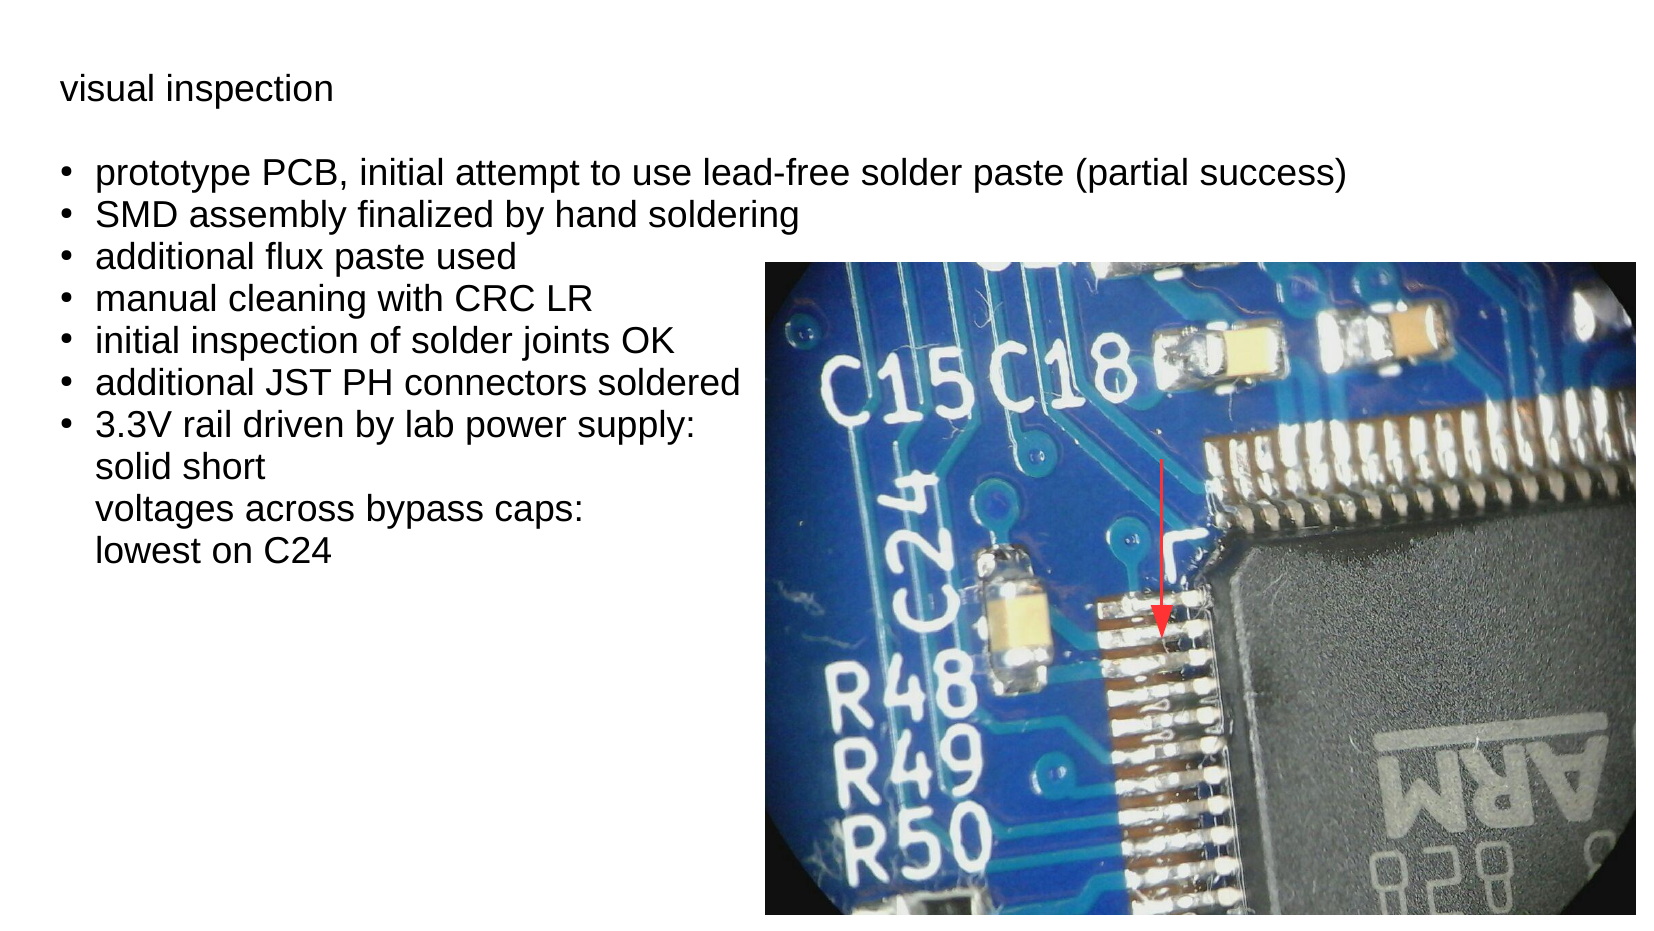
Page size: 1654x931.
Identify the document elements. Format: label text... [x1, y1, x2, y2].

text_box visual inspection prototype PCB, initial attempt to use lead-free solder paste (partial success) SMD assembly finalized by hand soldering additional flux paste used manual cleaning with CRC LR initial inspection of solder joints OK additional JST PH connectors soldered 3.3V rail driven by lab power supply: solid short voltages across bypass caps: lowest on C24 [45, 60, 1363, 621]
picture [765, 262, 1636, 916]
